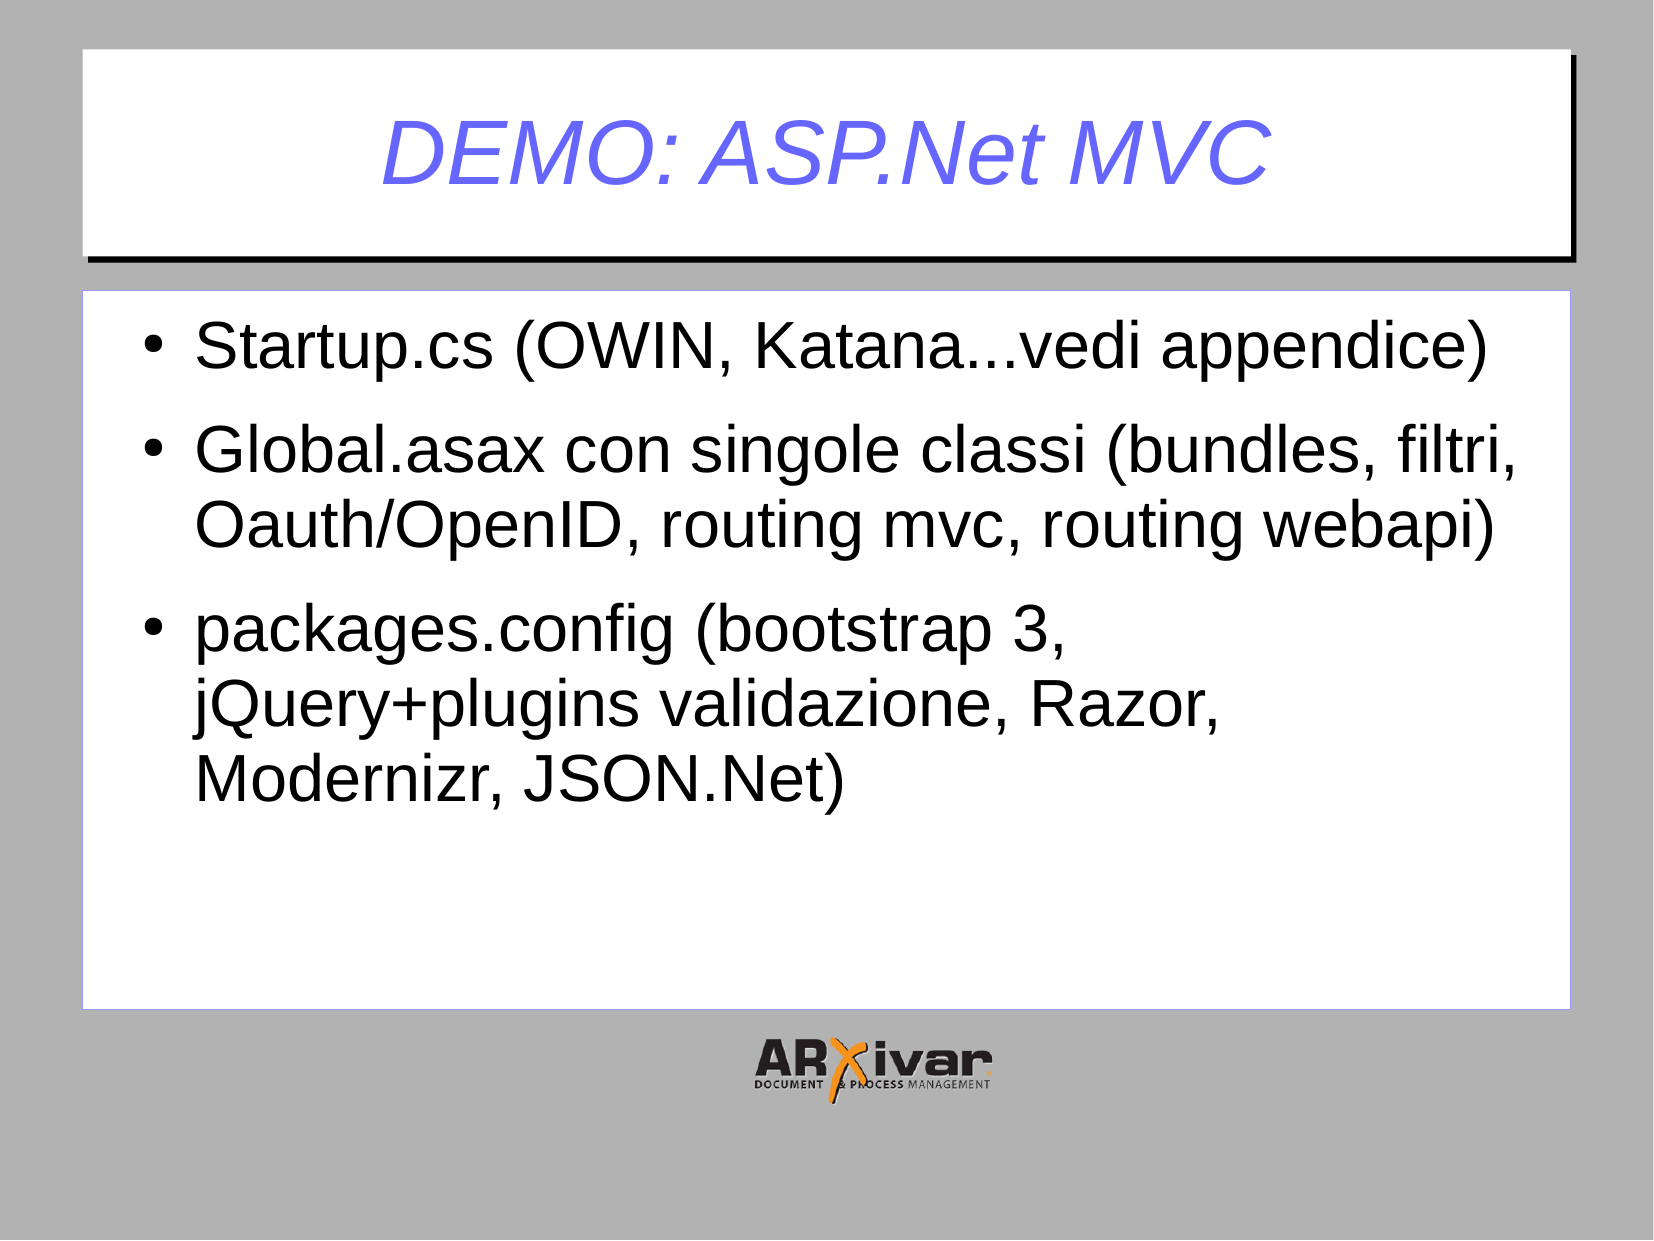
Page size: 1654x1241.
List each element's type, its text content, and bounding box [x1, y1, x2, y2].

picture [755, 1031, 993, 1111]
list Startup.cs (OWIN, Katana...vedi appendice) Global.asax con singole classi (bundles, filtri, Oauth/OpenID, routing mvc, routing webapi) packages.config (bootstrap 3, jQuery+plugins validazione, Razor, Modernizr, JSON.Net) [82, 290, 1571, 1010]
title DEMO: ASP.Net MVC [82, 49, 1571, 257]
